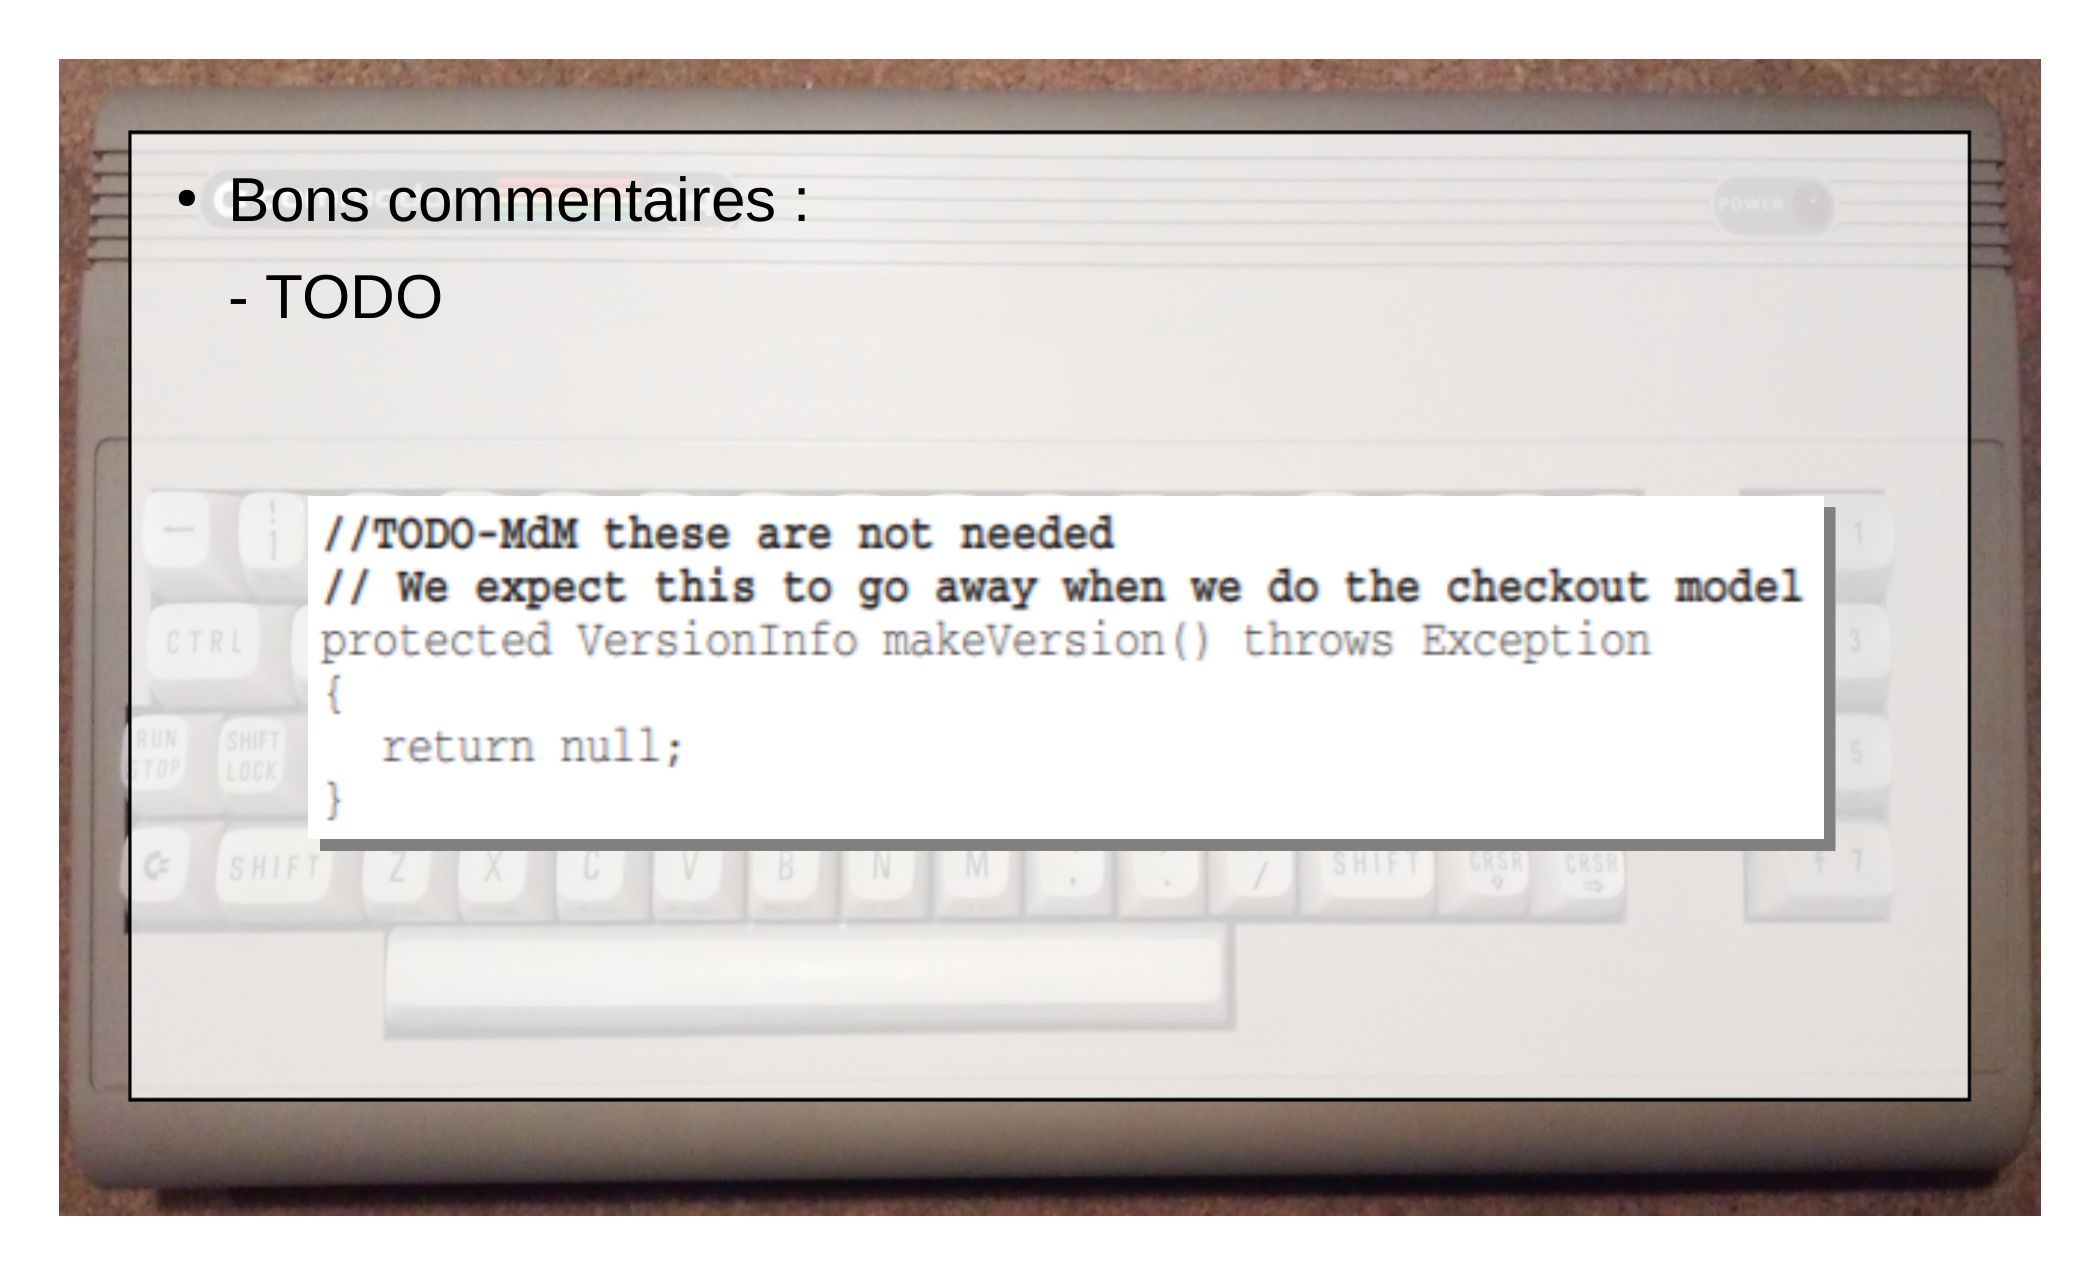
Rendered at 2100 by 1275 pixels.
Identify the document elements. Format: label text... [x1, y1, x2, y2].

list Bons commentaires : - TODO [158, 165, 1942, 1094]
picture [59, 59, 2041, 1216]
